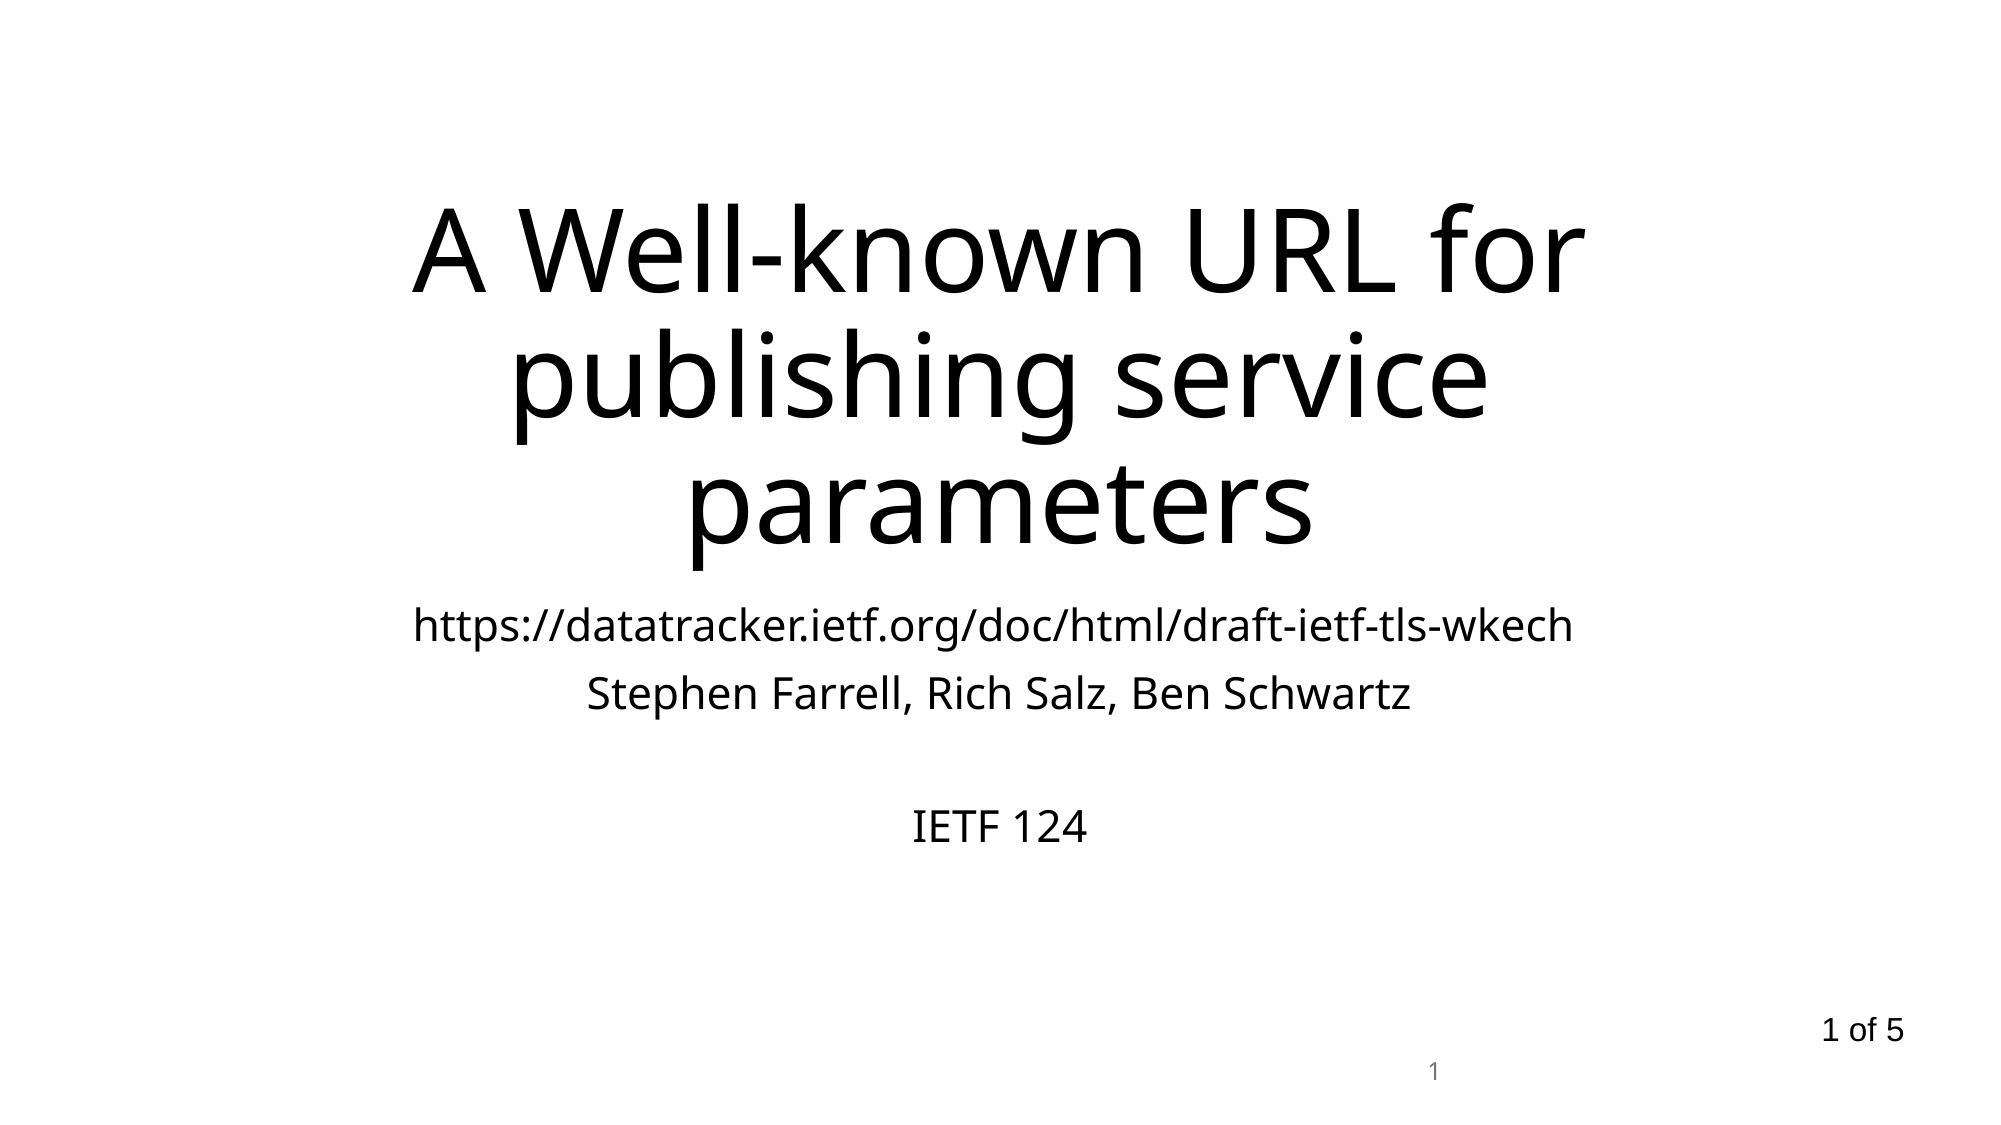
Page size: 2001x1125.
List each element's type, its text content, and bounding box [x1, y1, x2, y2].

text_box <number> of 5 [1291, 1003, 1920, 1060]
title A Well-known URL for publishing service parameters [249, 184, 1750, 576]
text_box <number> [1412, 1060, 1863, 1103]
subtitle https://datatracker.ietf.org/doc/html/draft-ietf-tls-wkech Stephen Farrell, Rich Salz, Ben Schwartz IETF 124 [249, 590, 1750, 863]
